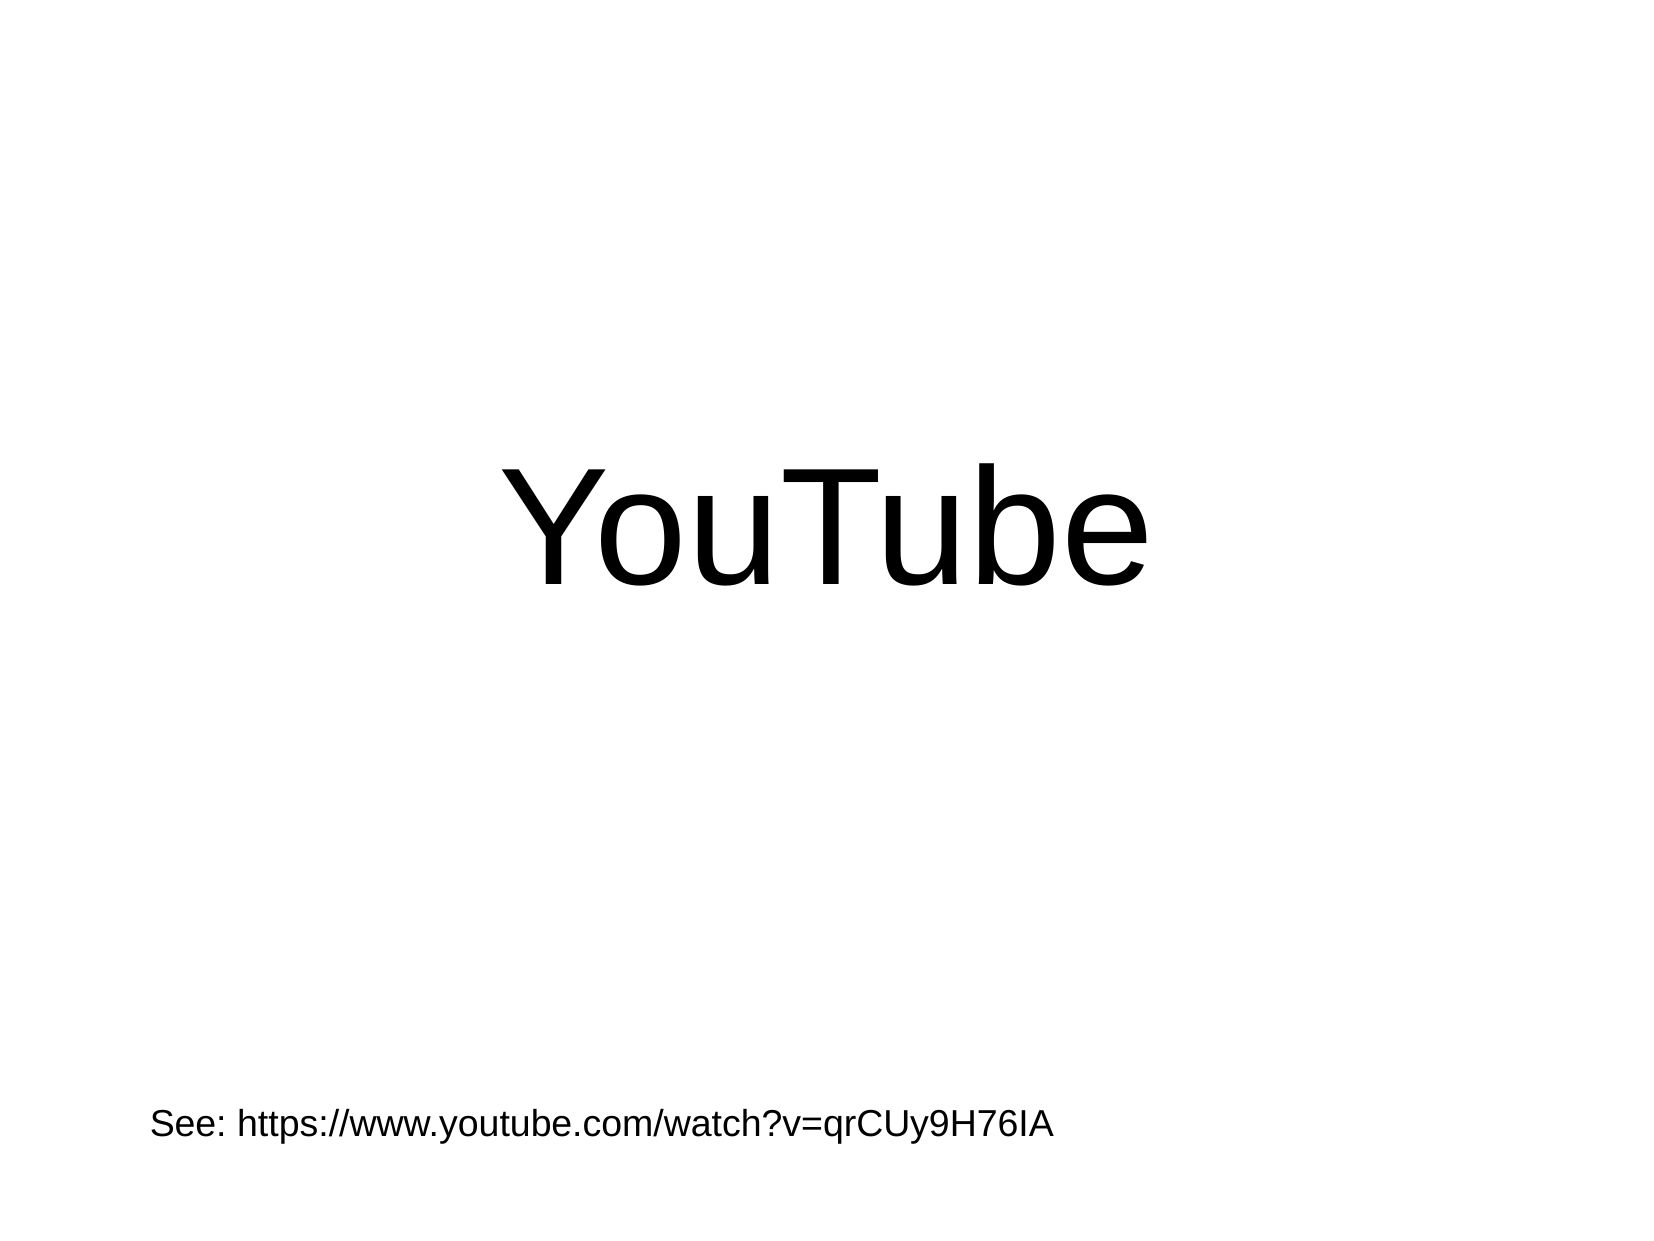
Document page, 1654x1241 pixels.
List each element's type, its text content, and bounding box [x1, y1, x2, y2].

text_box YouTube [144, 426, 1510, 628]
text_box See: https://www.youtube.com/watch?v=qrCUy9H76IA [135, 1095, 1531, 1152]
